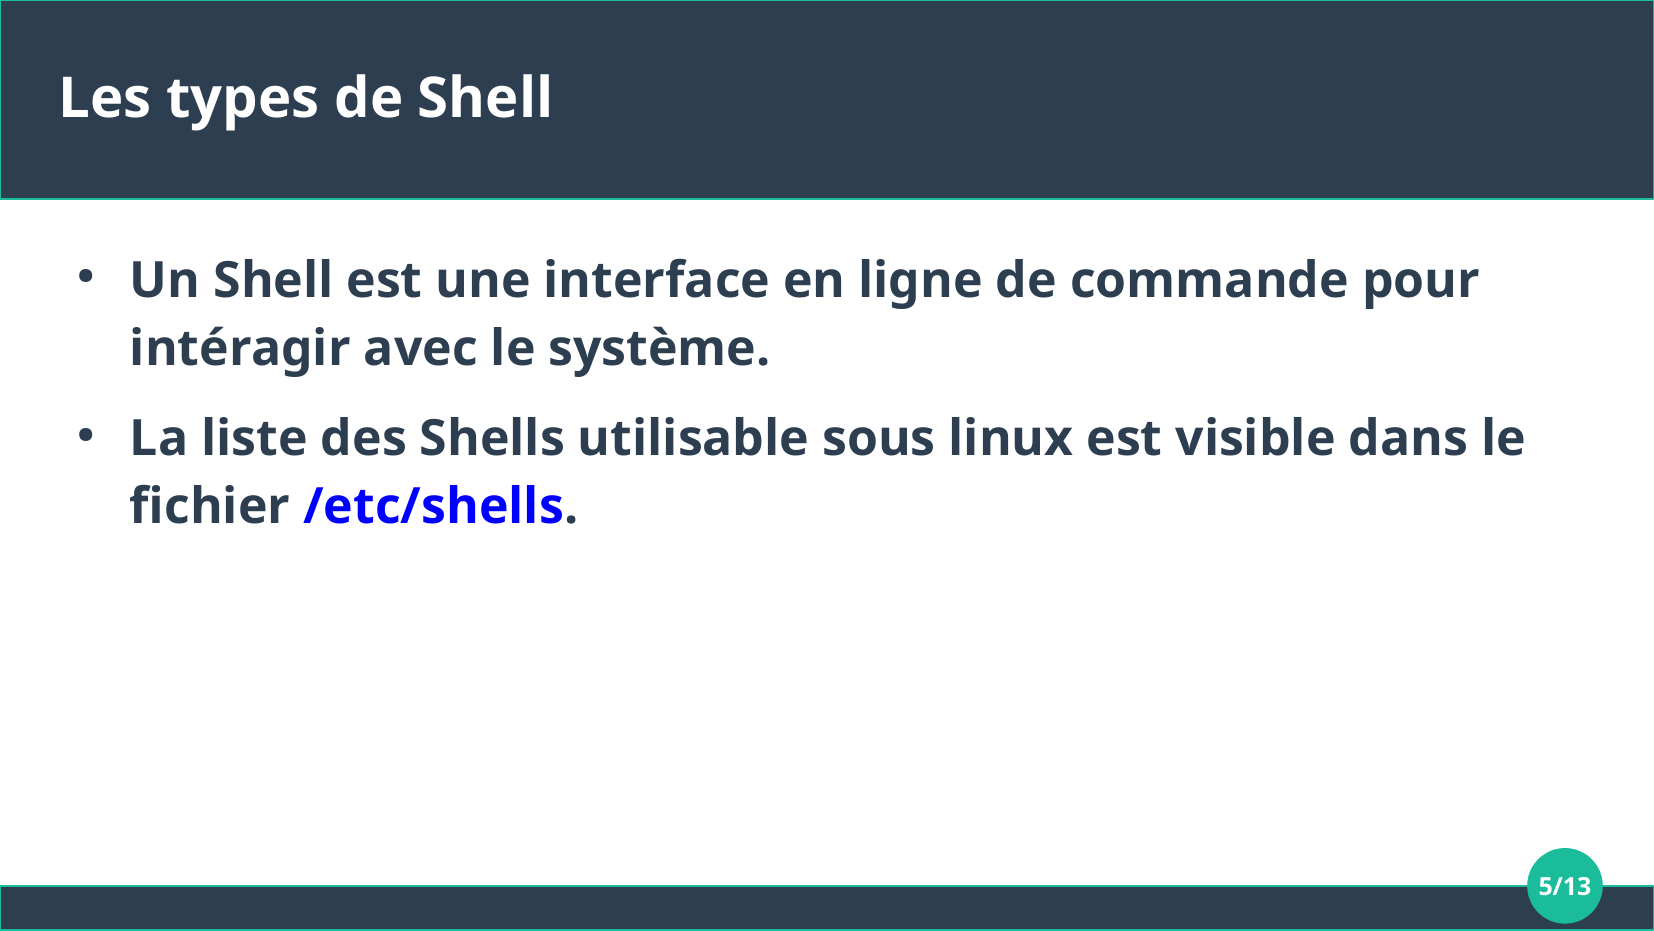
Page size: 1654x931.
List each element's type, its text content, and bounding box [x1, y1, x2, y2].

title Les types de Shell [59, 37, 1595, 155]
list Un Shell est une interface en ligne de commande pour intéragir avec le système. La liste des Shells utilisable sous linux est visible dans le fichier /etc/shells. [59, 243, 1595, 864]
